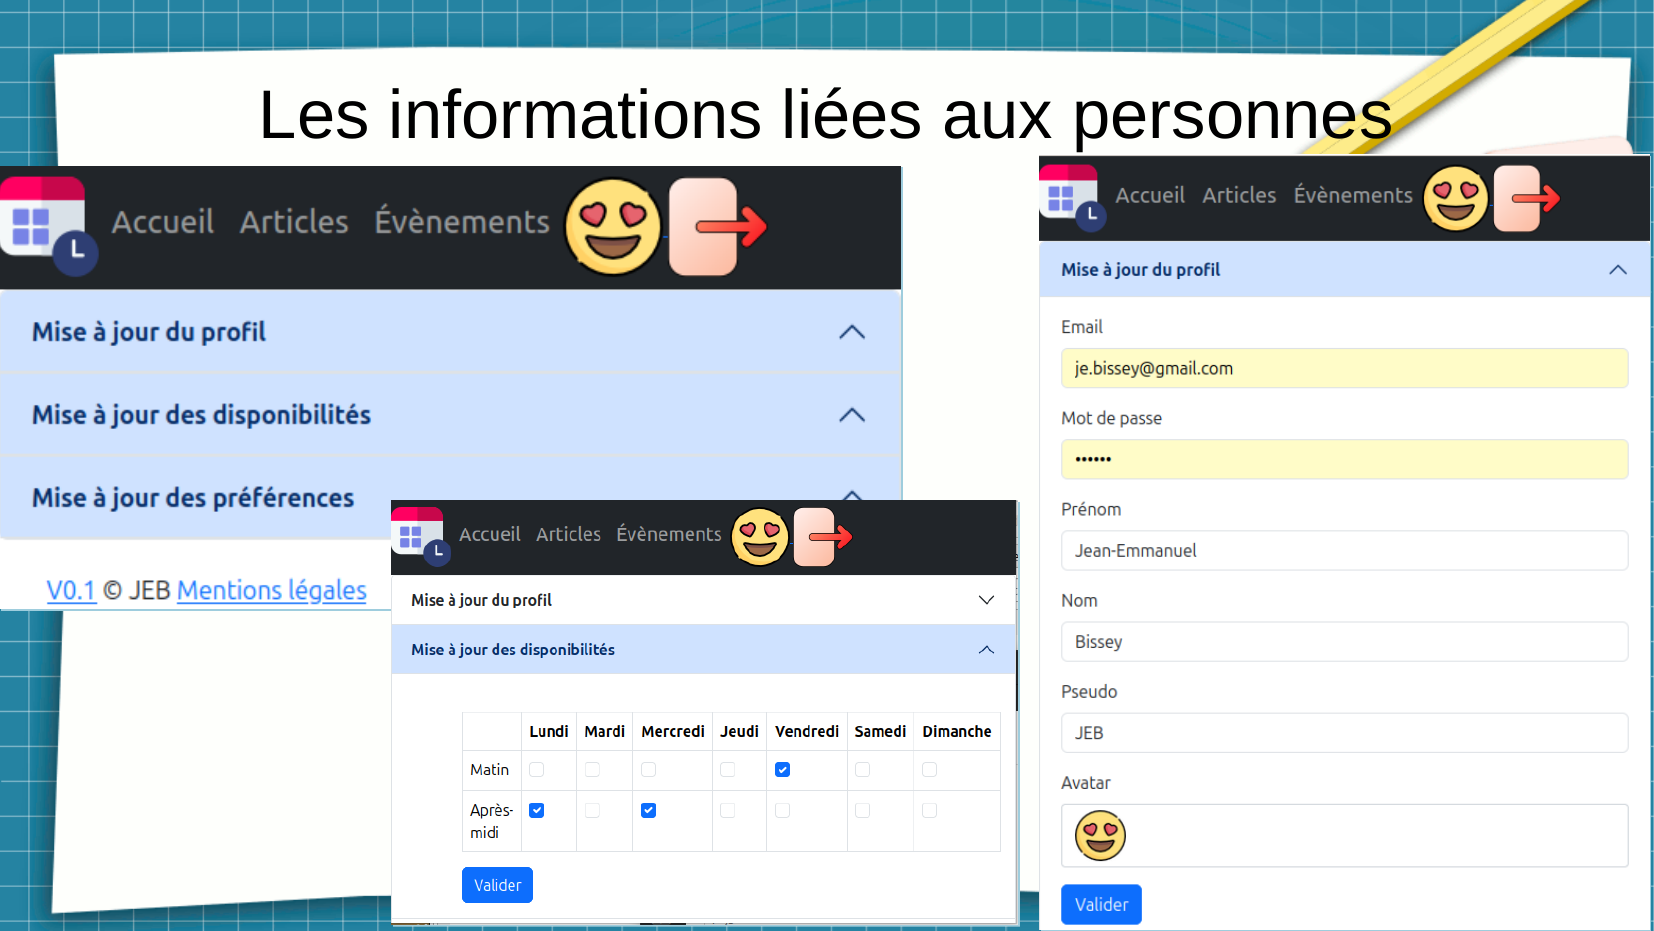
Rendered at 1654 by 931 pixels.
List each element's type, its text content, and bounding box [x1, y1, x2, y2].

title Les informations liées aux personnes [82, 37, 1571, 193]
picture [0, 0, 1654, 931]
